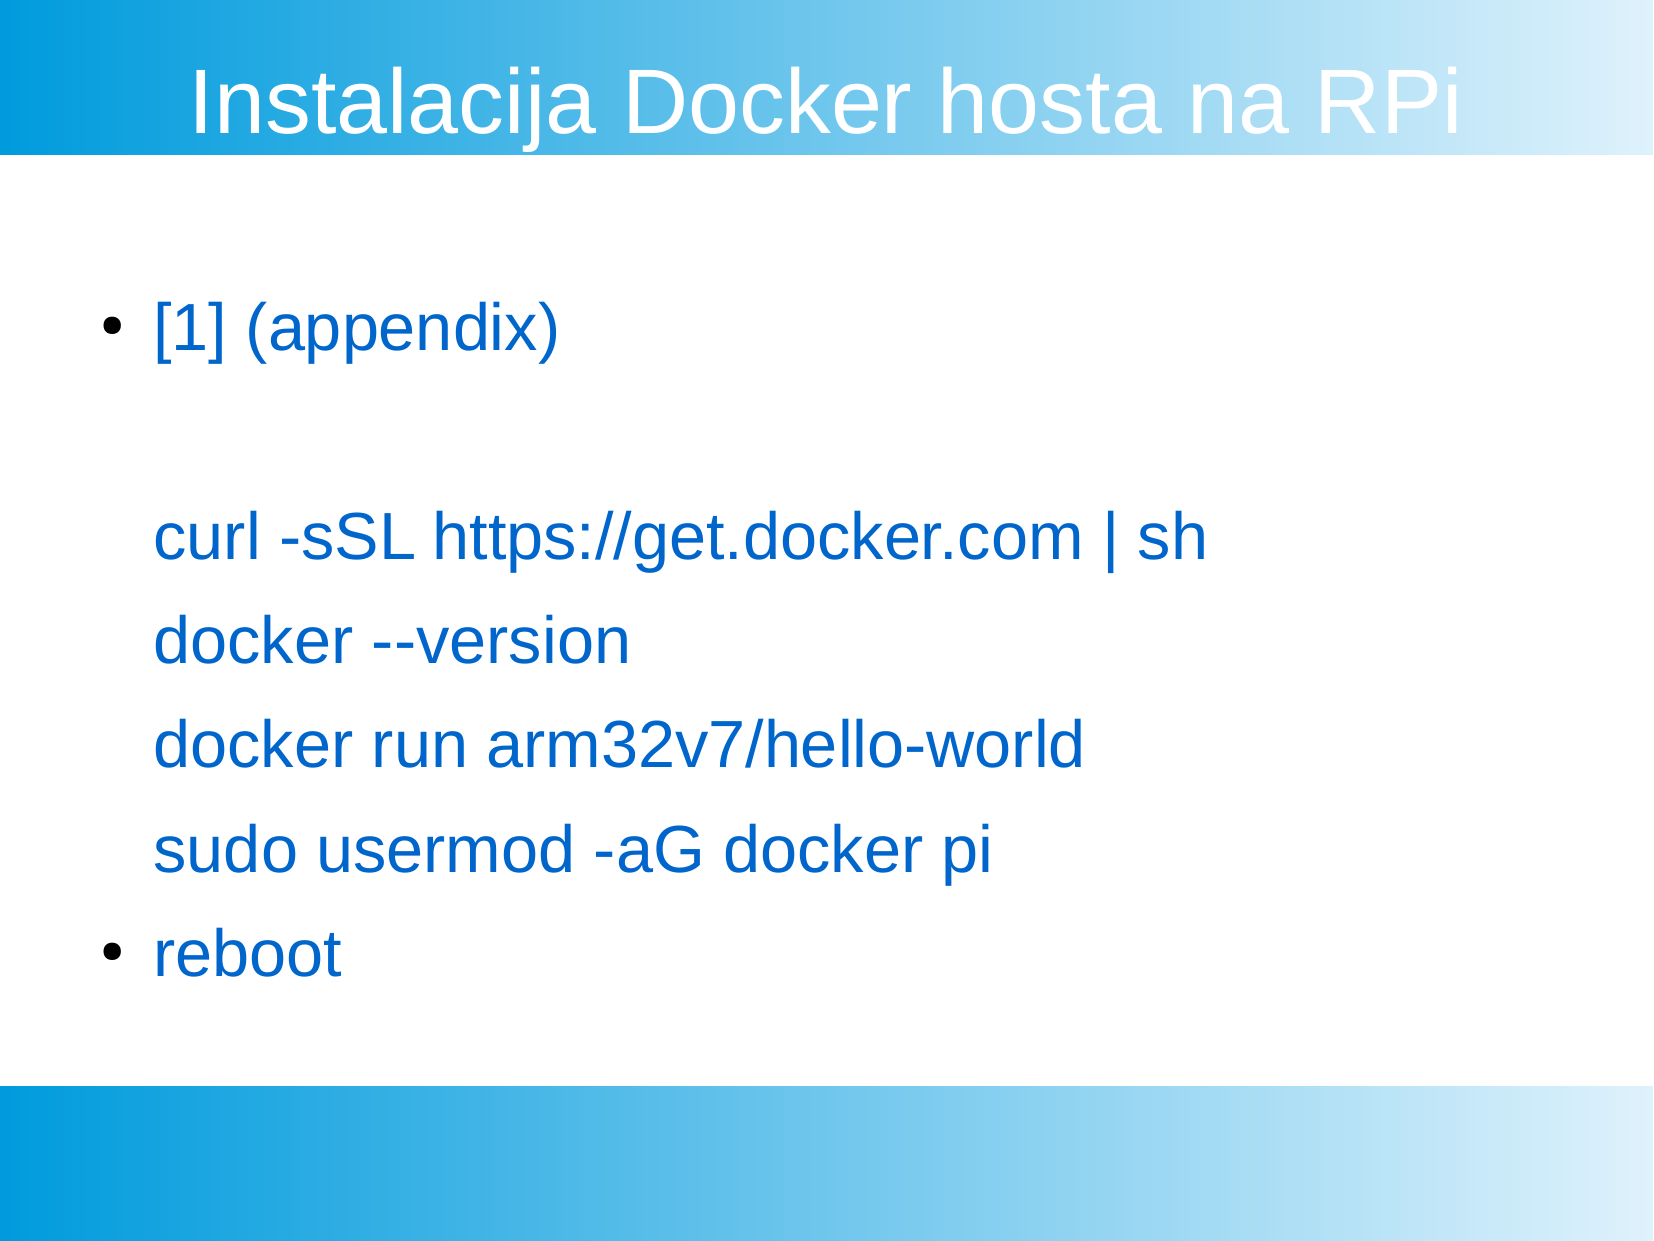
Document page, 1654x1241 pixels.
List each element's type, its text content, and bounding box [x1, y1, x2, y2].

title Instalacija Docker hosta na RPi [82, 49, 1571, 155]
list [1] (appendix) curl -sSL https://get.docker.com | sh docker --version docker run arm32v7/hello-world sudo usermod -aG docker pi reboot [82, 290, 1571, 1010]
